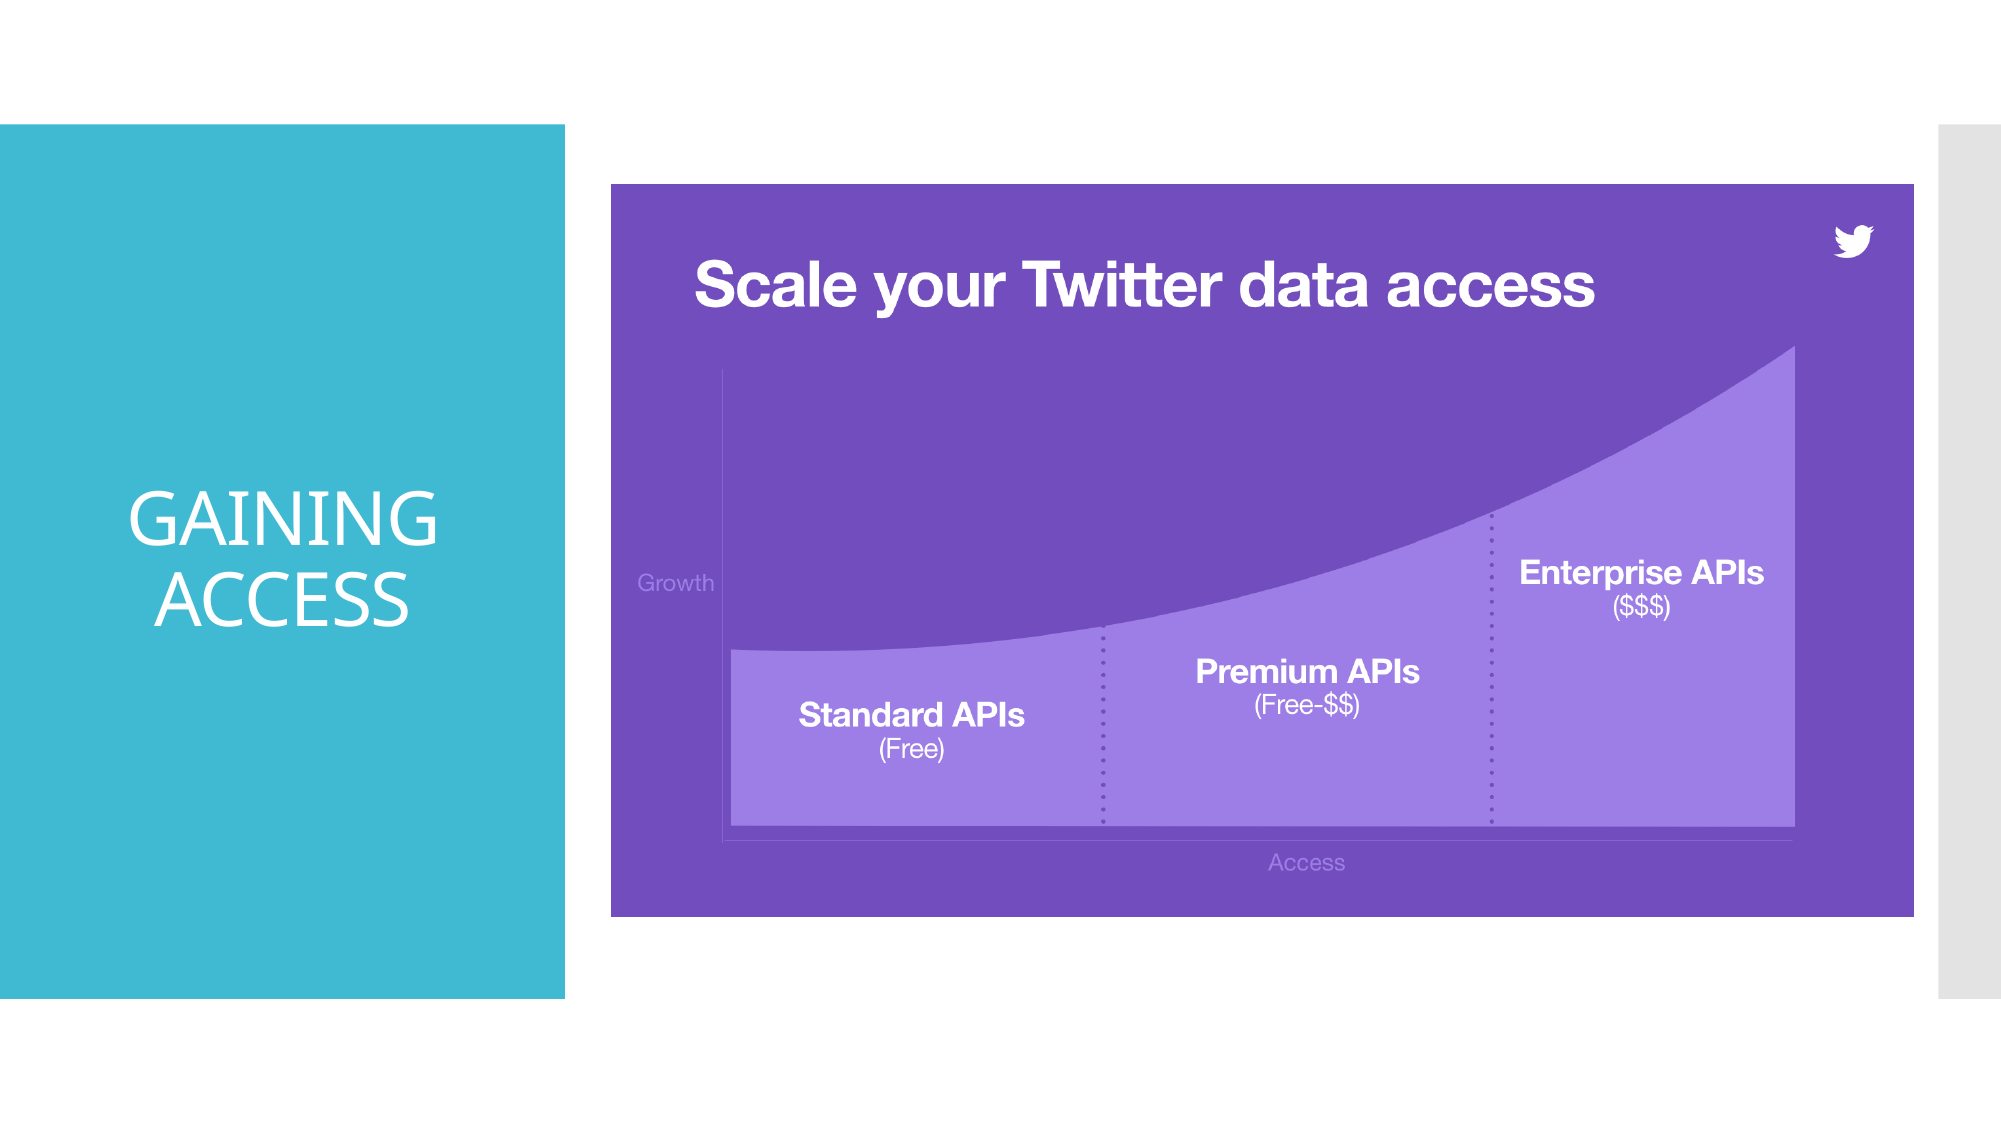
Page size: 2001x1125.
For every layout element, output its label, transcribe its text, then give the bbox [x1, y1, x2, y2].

title Gaining Access [41, 184, 525, 940]
picture [611, 184, 1914, 917]
